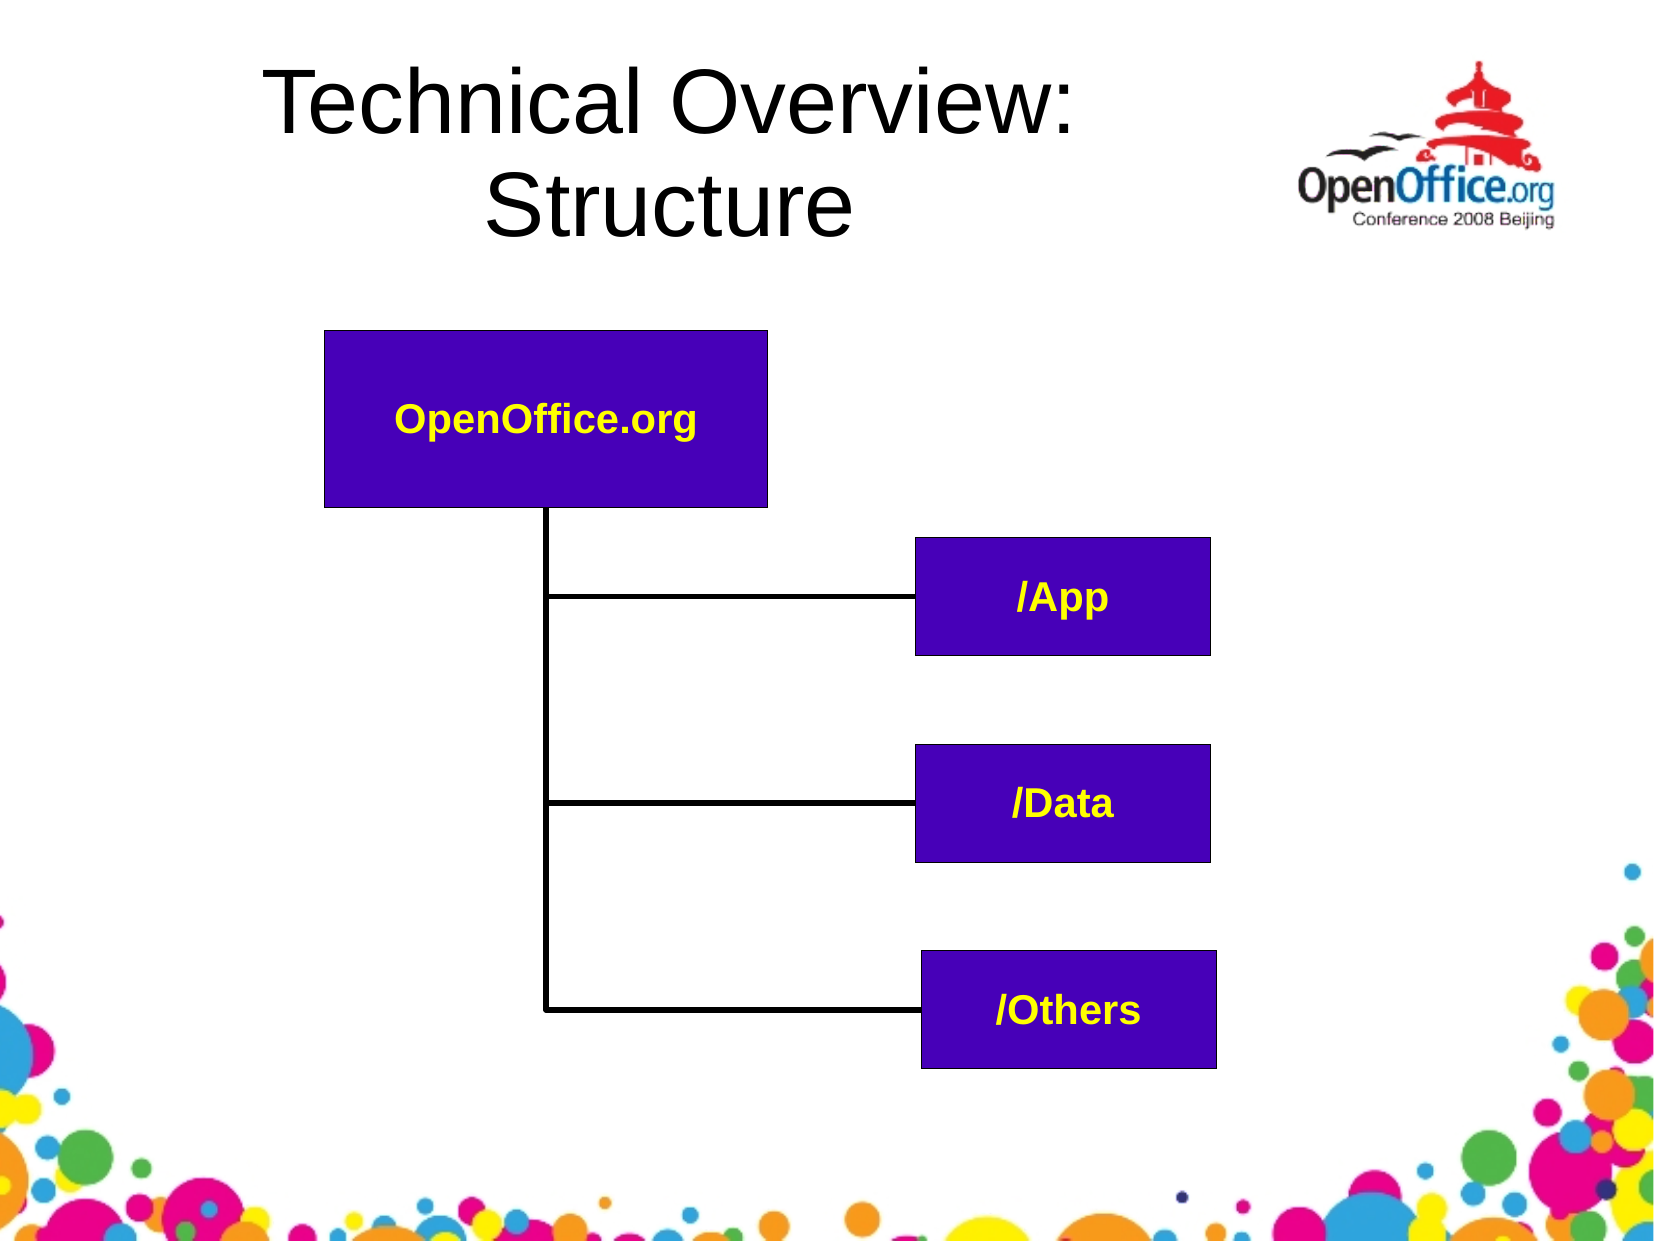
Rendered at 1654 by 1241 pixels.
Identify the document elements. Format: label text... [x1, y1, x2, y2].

picture [0, 810, 1654, 1241]
text_box /Data [915, 744, 1211, 863]
text_box OpenOffice.org [324, 330, 768, 508]
picture [1285, 51, 1569, 250]
text_box /App [915, 537, 1211, 656]
title Technical Overview: Structure [82, 49, 1258, 257]
text_box /Others [921, 950, 1217, 1069]
